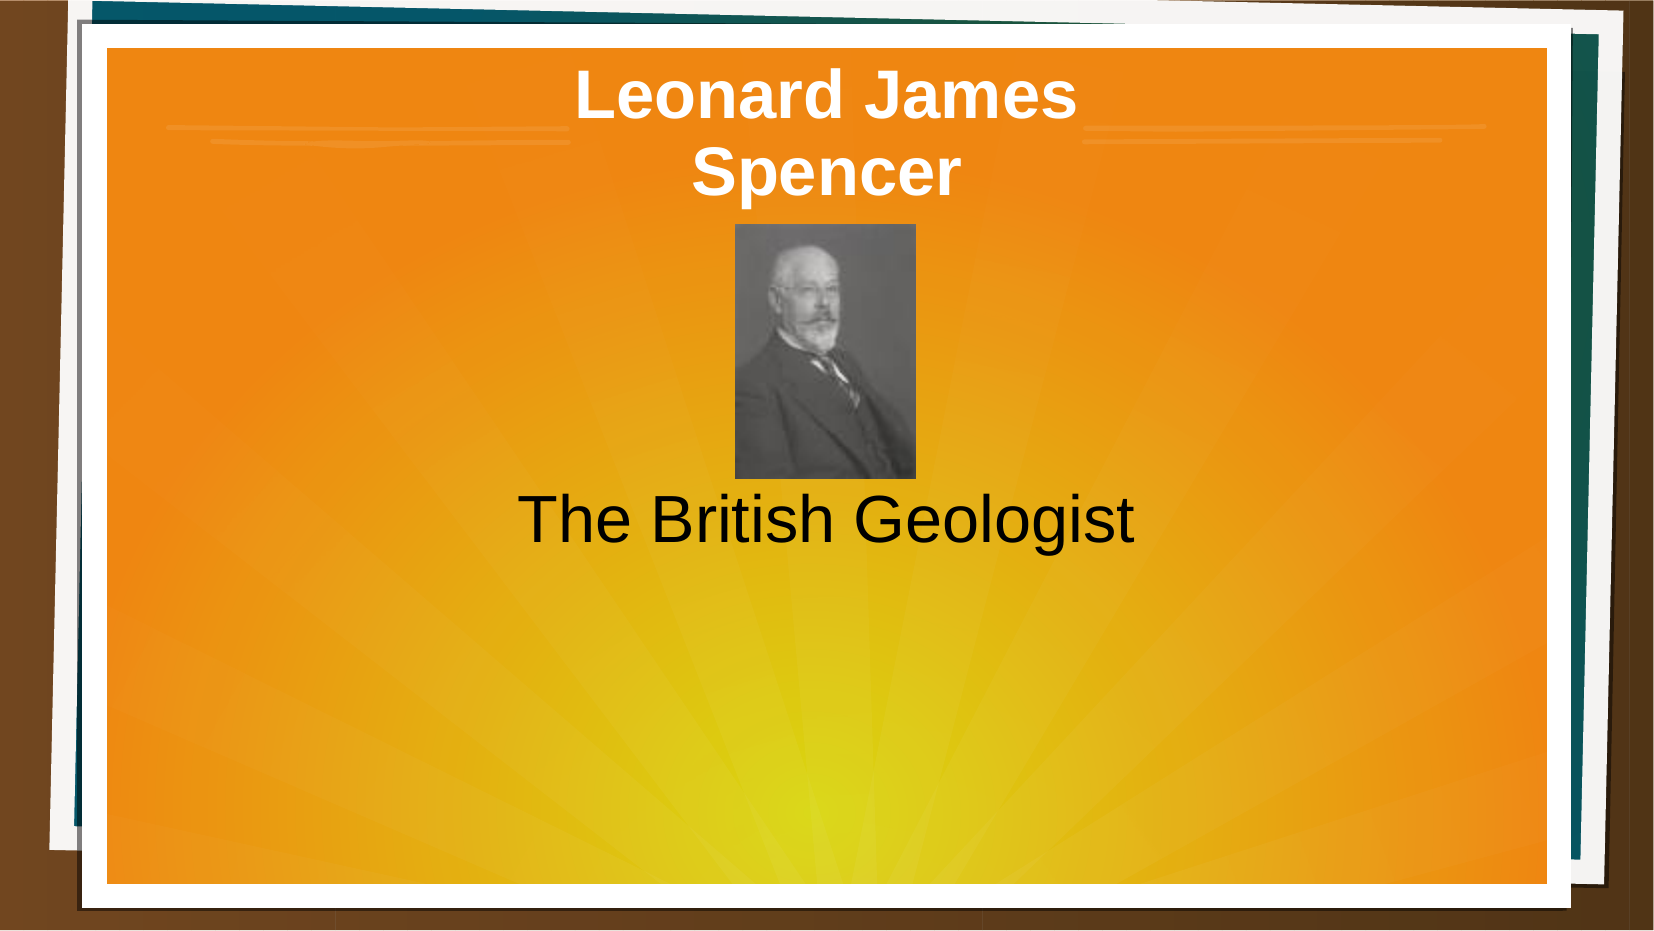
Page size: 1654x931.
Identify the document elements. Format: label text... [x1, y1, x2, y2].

subtitle The British Geologist [162, 224, 1492, 815]
title Leonard James Spencer [566, 56, 1087, 210]
picture [735, 224, 916, 479]
